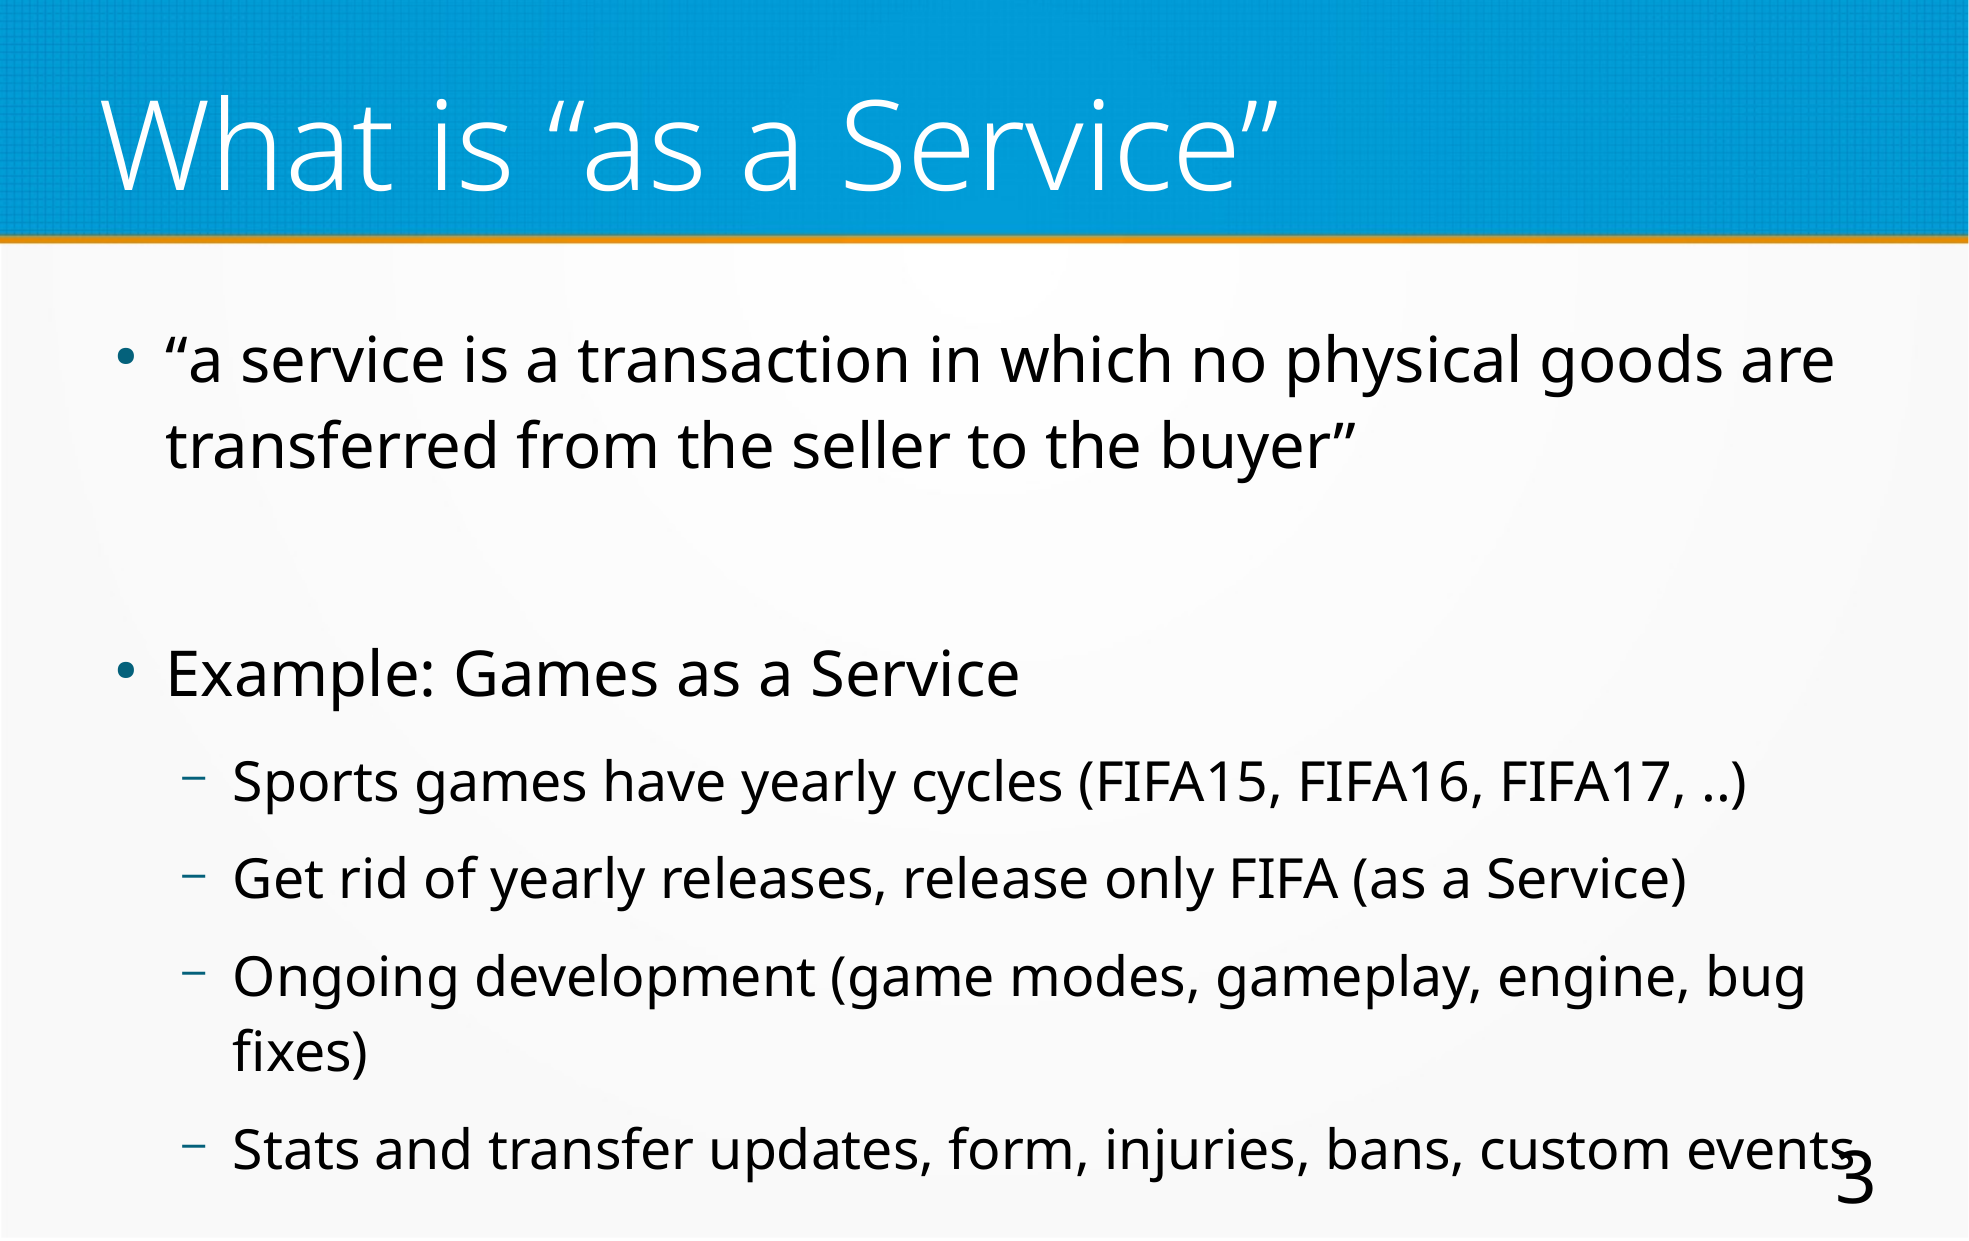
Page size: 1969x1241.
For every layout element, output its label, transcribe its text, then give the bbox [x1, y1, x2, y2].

picture [0, 233, 1969, 1241]
list “a service is a transaction in which no physical goods are transferred from the seller to the buyer” Example: Games as a Service Sports games have yearly cycles (FIFA15, FIFA16, FIFA17, ..) Get rid of yearly releases, release only FIFA (as a Service) Ongoing development (game modes, gameplay, engine, bug fixes) Stats and transfer updates, form, injuries, bans, custom events [98, 315, 1861, 1201]
text_box 3 [1830, 1127, 1966, 1224]
title What is “as a Service” [98, 19, 1870, 227]
